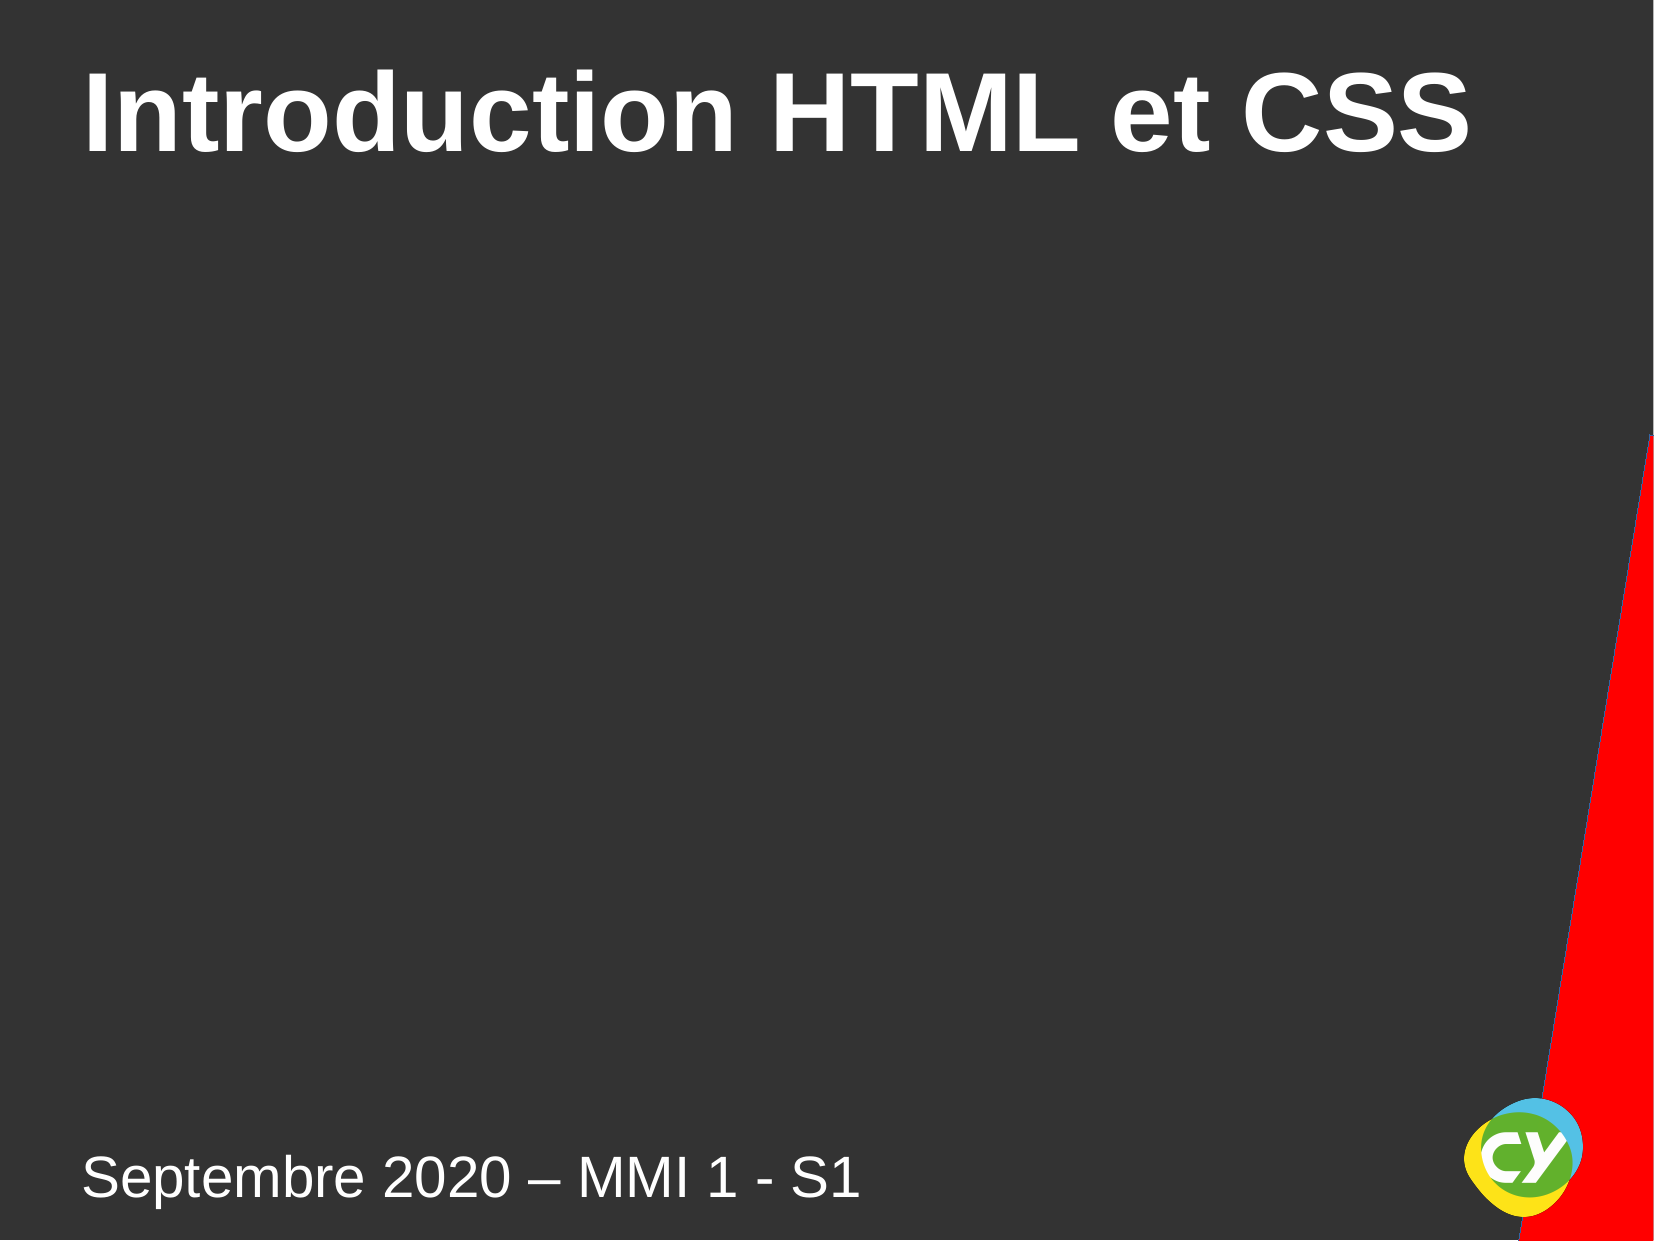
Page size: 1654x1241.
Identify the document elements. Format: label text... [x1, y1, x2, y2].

title Septembre 2020 – MMI 1 - S1 [81, 1073, 1004, 1241]
picture [1464, 1098, 1583, 1217]
text_box [1518, 434, 1654, 1241]
title Introduction HTML et CSS [82, 49, 1571, 301]
